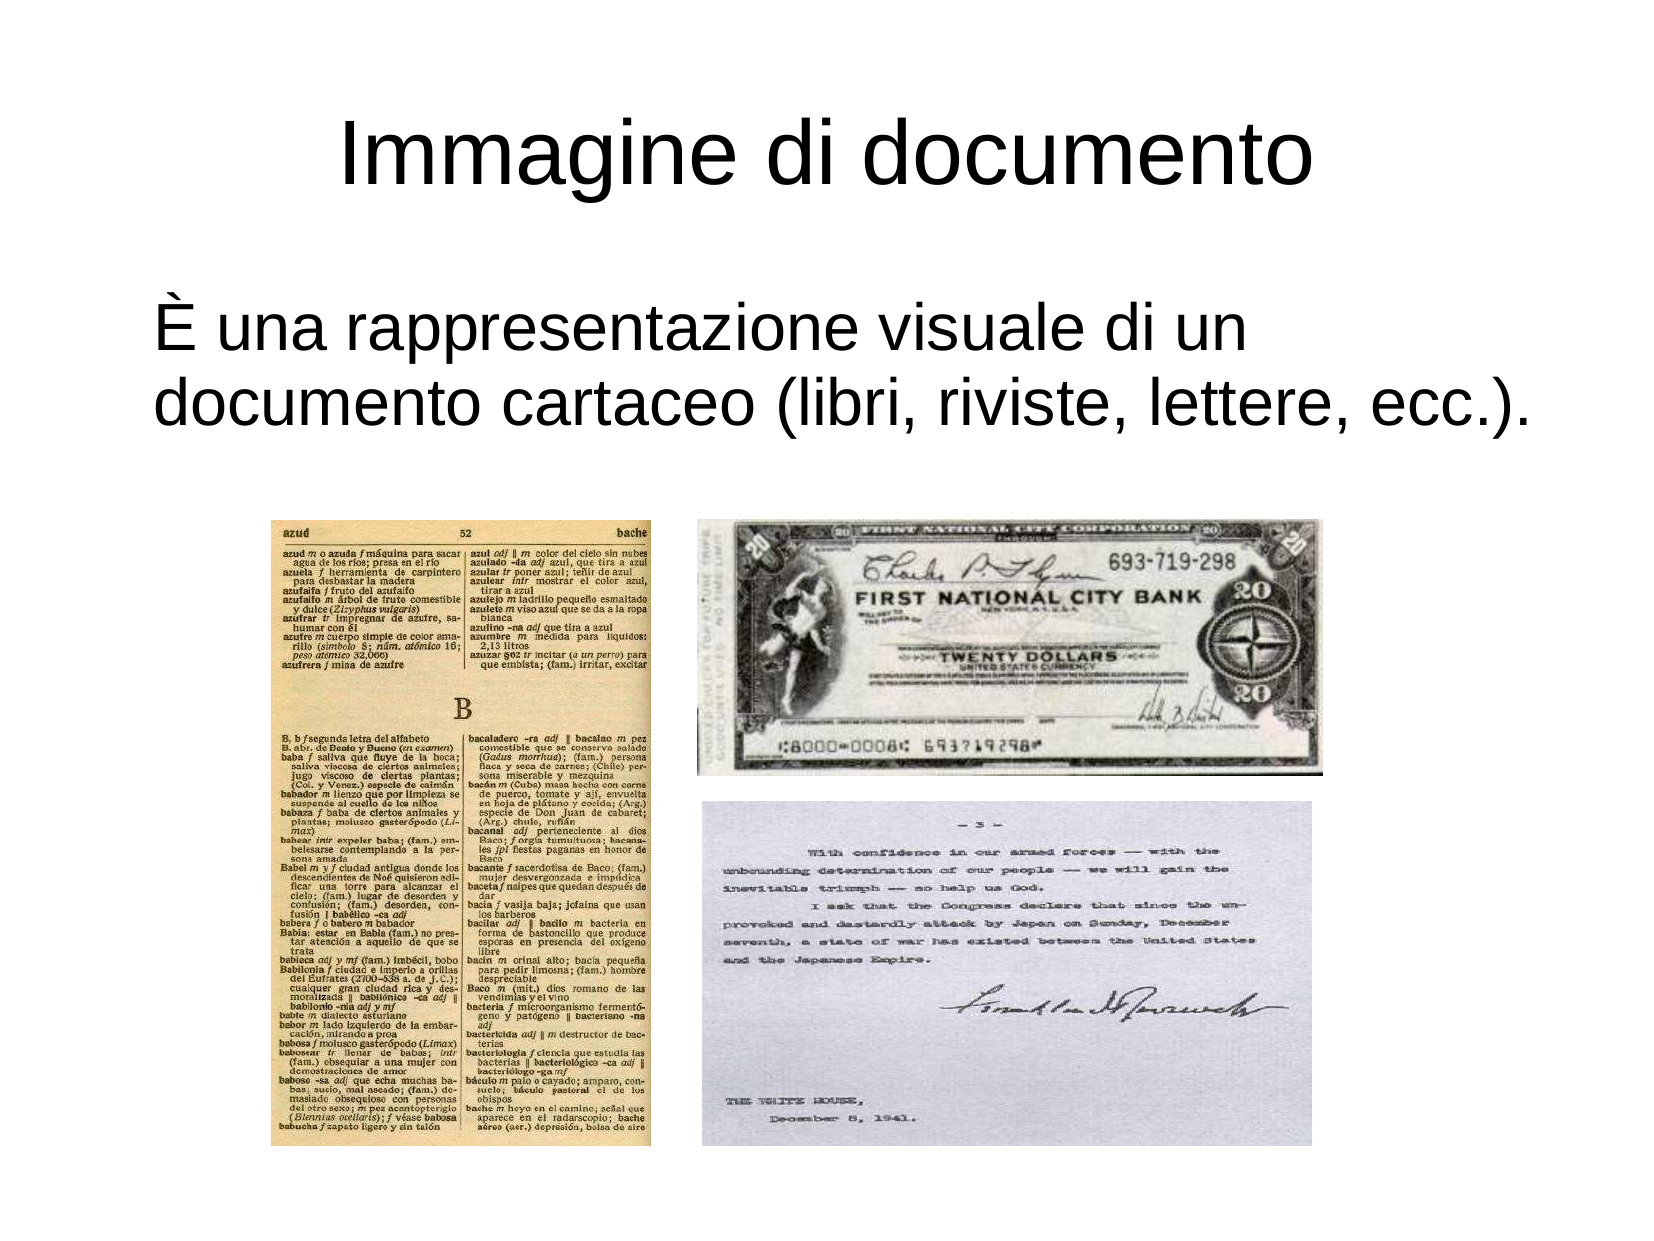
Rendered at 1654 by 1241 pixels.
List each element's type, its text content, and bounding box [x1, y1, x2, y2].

picture [271, 520, 651, 1146]
list È una rappresentazione visuale di un documento cartaceo (libri, riviste, lettere, ecc.). [82, 290, 1571, 520]
picture [697, 519, 1323, 776]
picture [702, 801, 1312, 1146]
title Immagine di documento [82, 49, 1571, 257]
